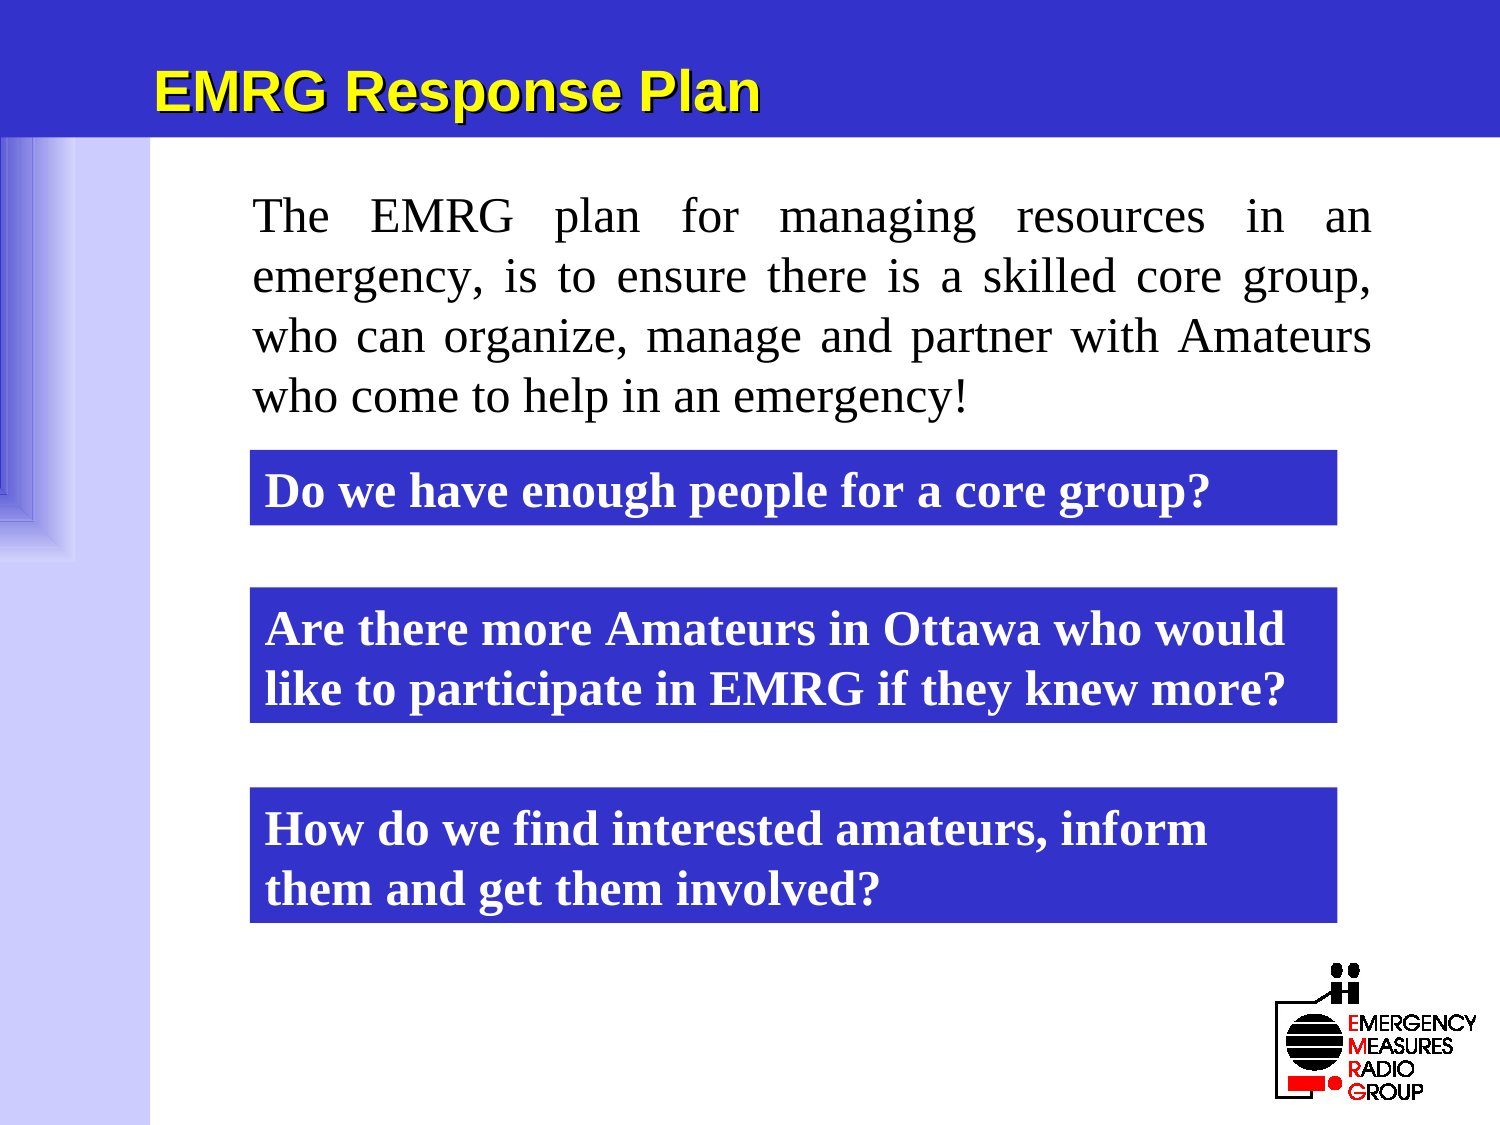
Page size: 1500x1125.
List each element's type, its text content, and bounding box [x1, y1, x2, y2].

text_box Are there more Amateurs in Ottawa who would like to participate in EMRG if they knew more? [249, 587, 1338, 723]
text_box Do we have enough people for a core group? [249, 449, 1338, 526]
picture [1275, 963, 1476, 1100]
text_box EMRG Response Plan [138, 45, 778, 131]
text_box The EMRG plan for managing resources in an emergency, is to ensure there is a skilled core group, who can organize, manage and partner with Amateurs who come to help in an emergency! [237, 174, 1388, 431]
text_box How do we find interested amateurs, inform them and get them involved? [249, 787, 1338, 923]
